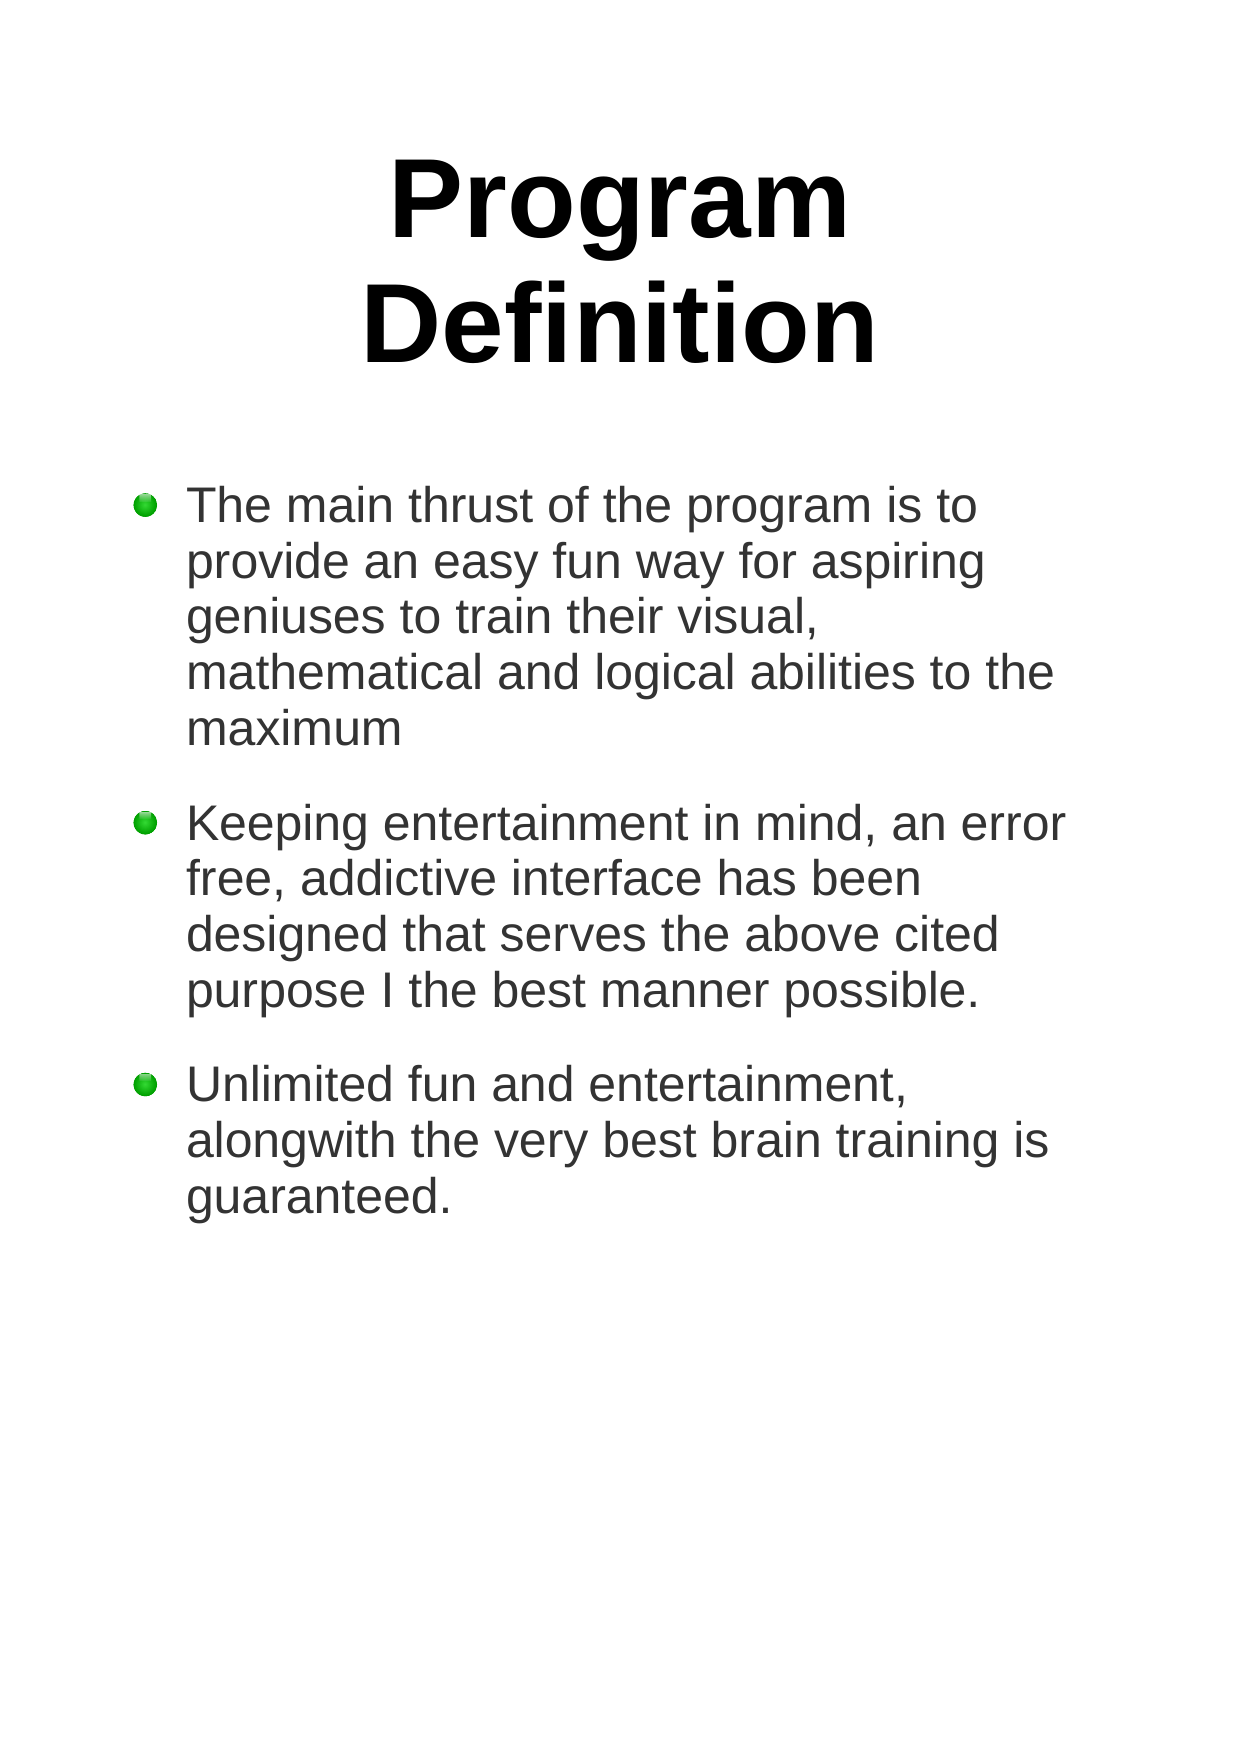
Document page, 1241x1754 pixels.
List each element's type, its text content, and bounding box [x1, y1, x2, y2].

title Program Definition [115, 124, 1125, 398]
list The main thrust of the program is to provide an easy fun way for aspiring geniuses to train their visual, mathematical and logical abilities to the maximum Keeping entertainment in mind, an error free, addictive interface has been designed that serves the above cited purpose I the best manner possible. Unlimited fun and entertainment, alongwith the very best brain training is guaranteed. [115, 477, 1125, 1557]
